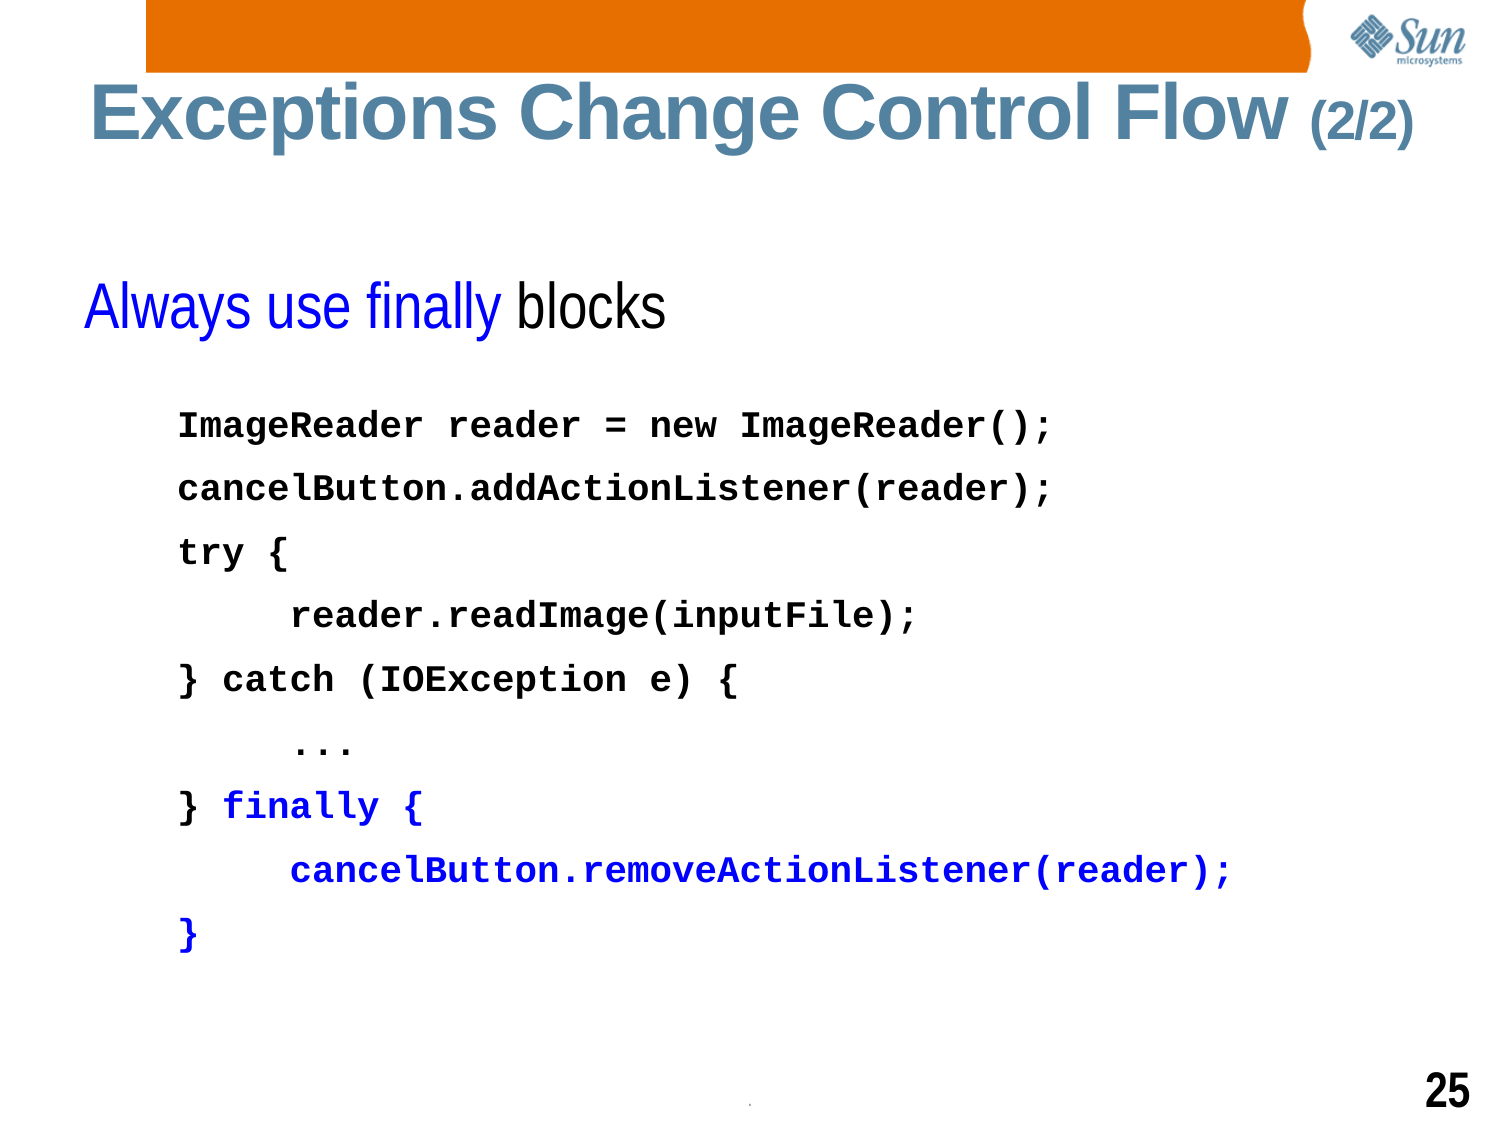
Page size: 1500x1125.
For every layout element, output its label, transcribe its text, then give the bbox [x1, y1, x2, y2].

picture [146, 0, 1500, 75]
title Exceptions Change Control Flow (2/2) [89, 75, 1445, 180]
list Always use finally blocks ImageReader reader = new ImageReader(); cancelButton.addActionListener(reader); try { reader.readImage(inputFile); } catch (IOException e) { ... } finally { cancelButton.removeActionListener(reader); } [64, 268, 1402, 1028]
